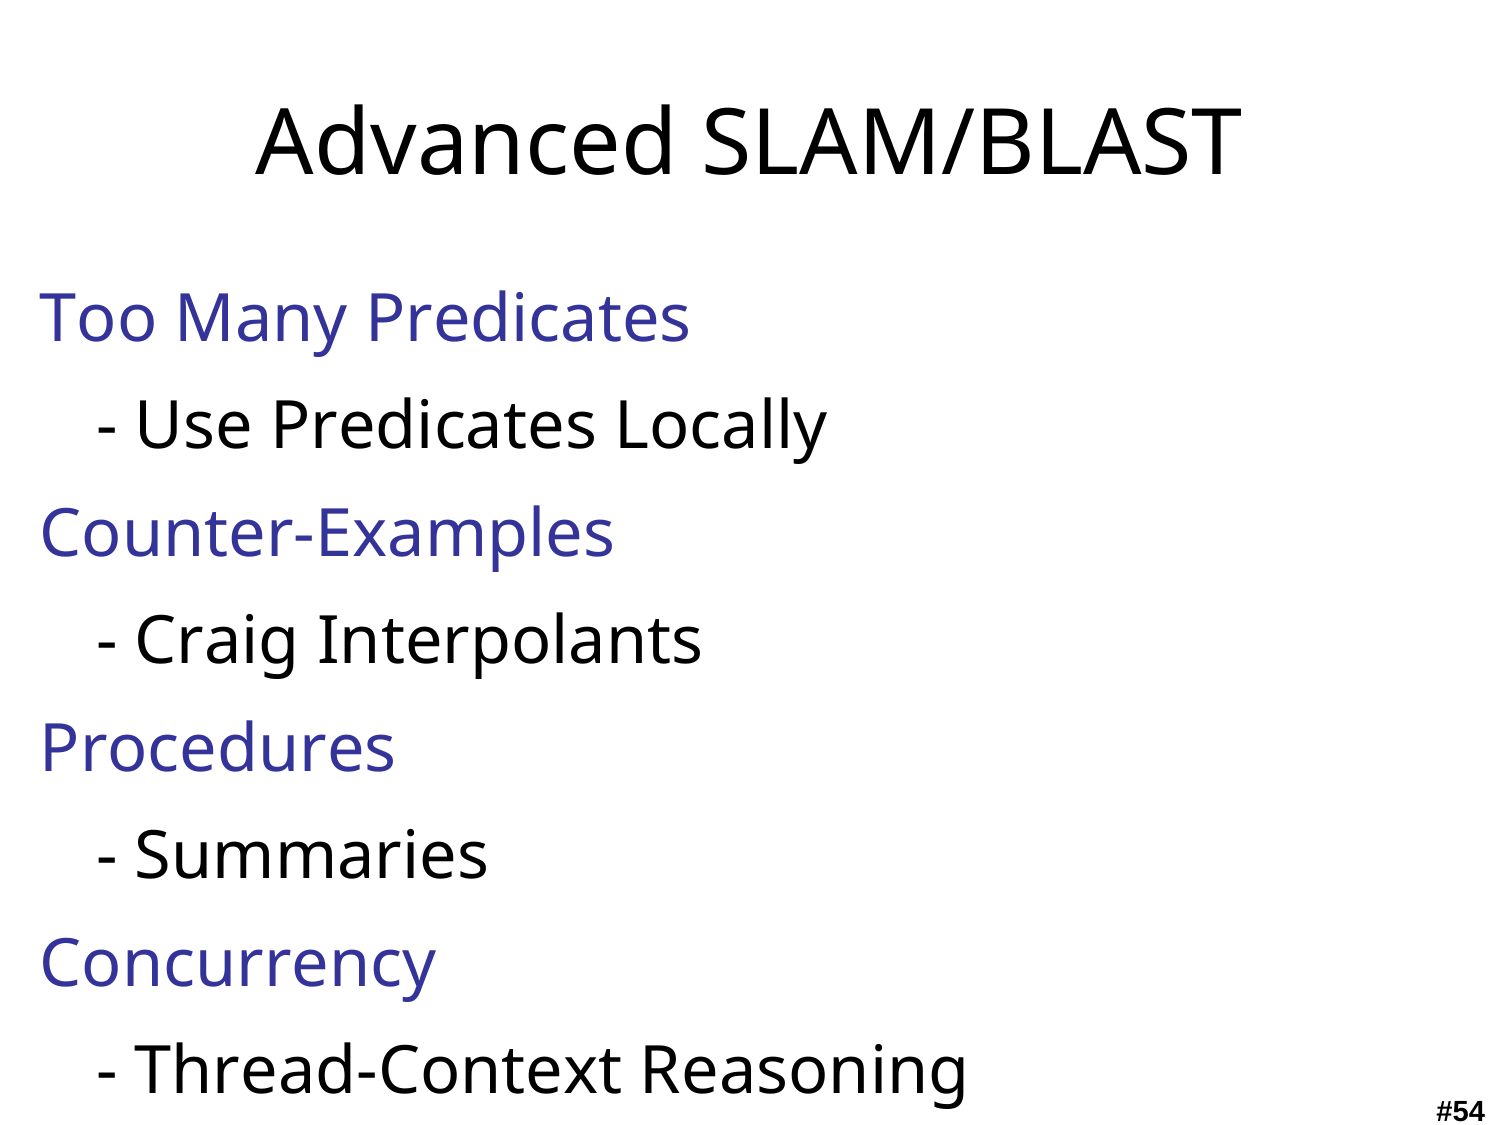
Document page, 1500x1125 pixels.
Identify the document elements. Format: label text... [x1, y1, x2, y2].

title Advanced SLAM/BLAST [24, 45, 1476, 233]
list Too Many Predicates - Use Predicates Locally Counter-Examples - Craig Interpolants Procedures - Summaries Concurrency - Thread-Context Reasoning [24, 262, 1476, 1101]
